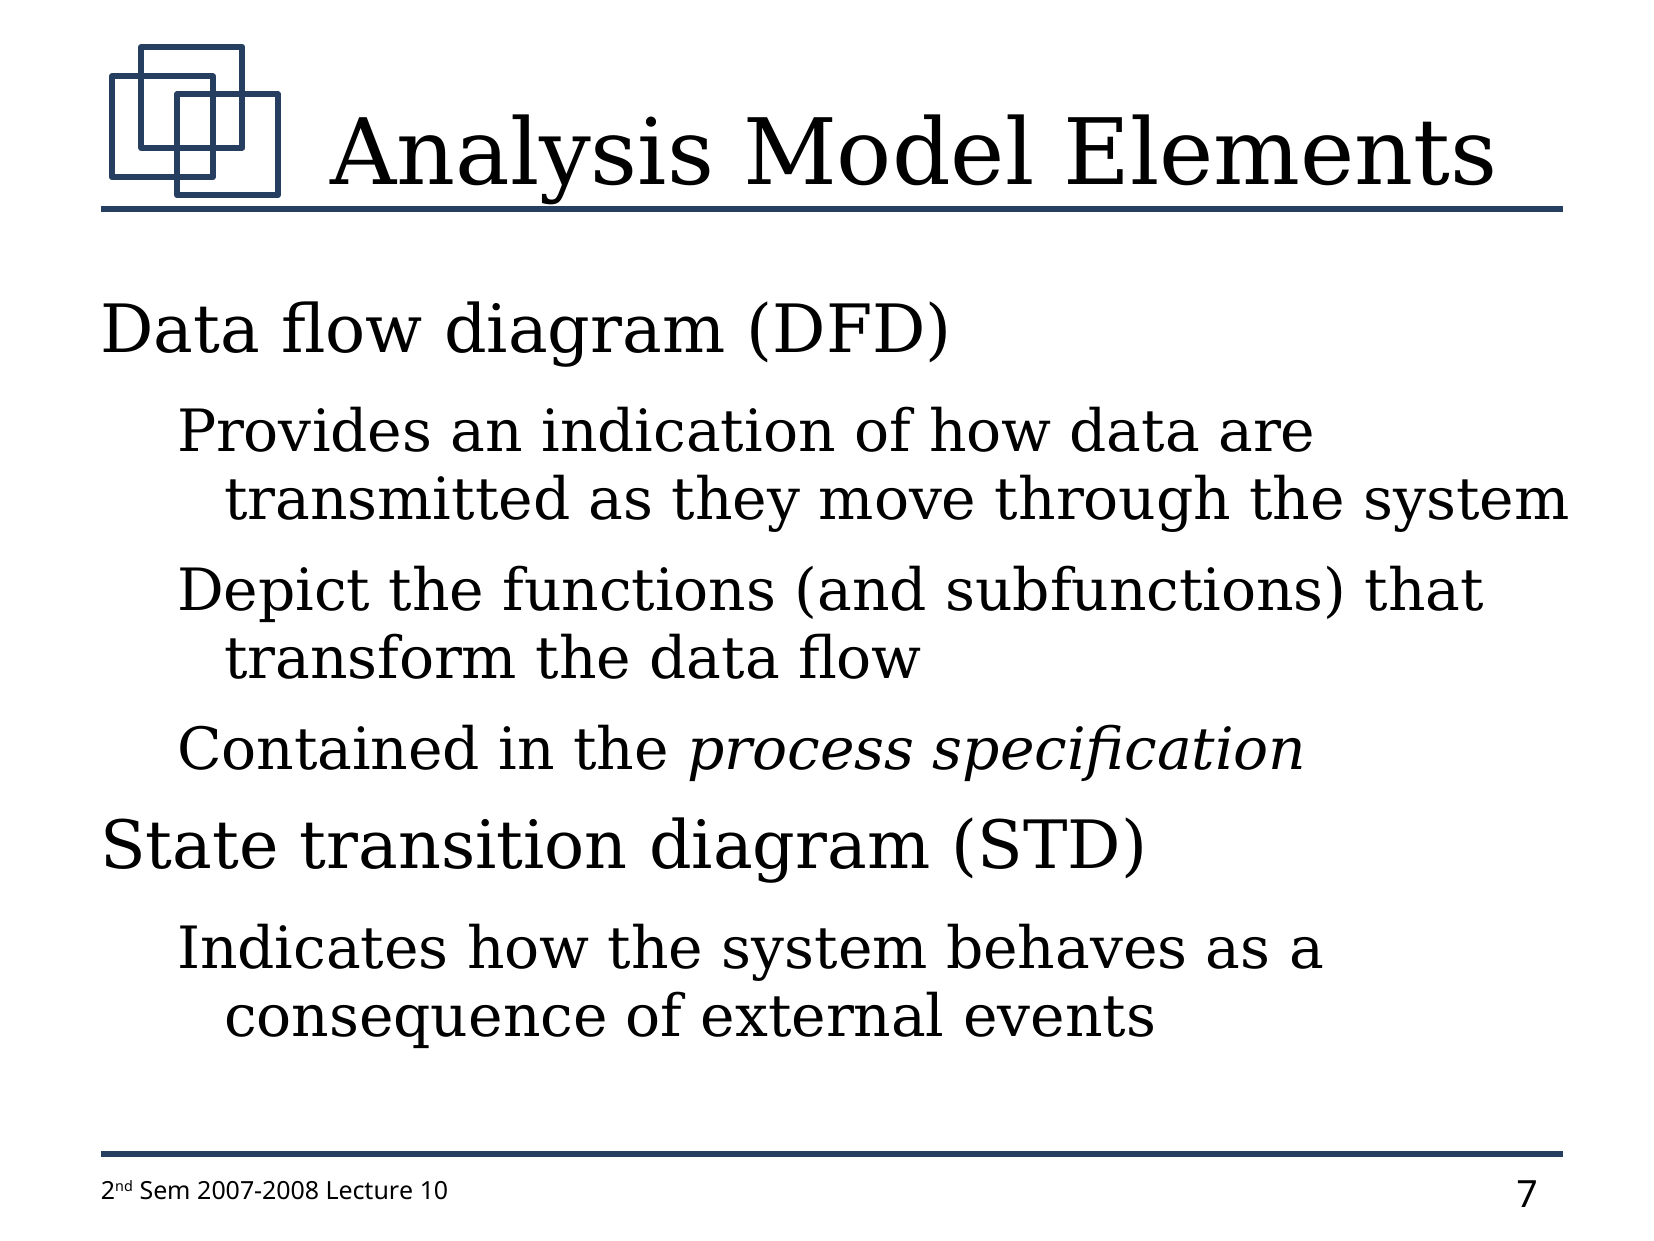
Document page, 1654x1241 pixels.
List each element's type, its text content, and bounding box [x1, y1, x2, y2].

title Analysis Model Elements [82, 49, 1571, 257]
list Data flow diagram (DFD) Provides an indication of how data are transmitted as they move through the system Depict the functions (and subfunctions) that transform the data flow Contained in the process specification State transition diagram (STD) Indicates how the system behaves as a consequence of external events [82, 290, 1571, 1109]
